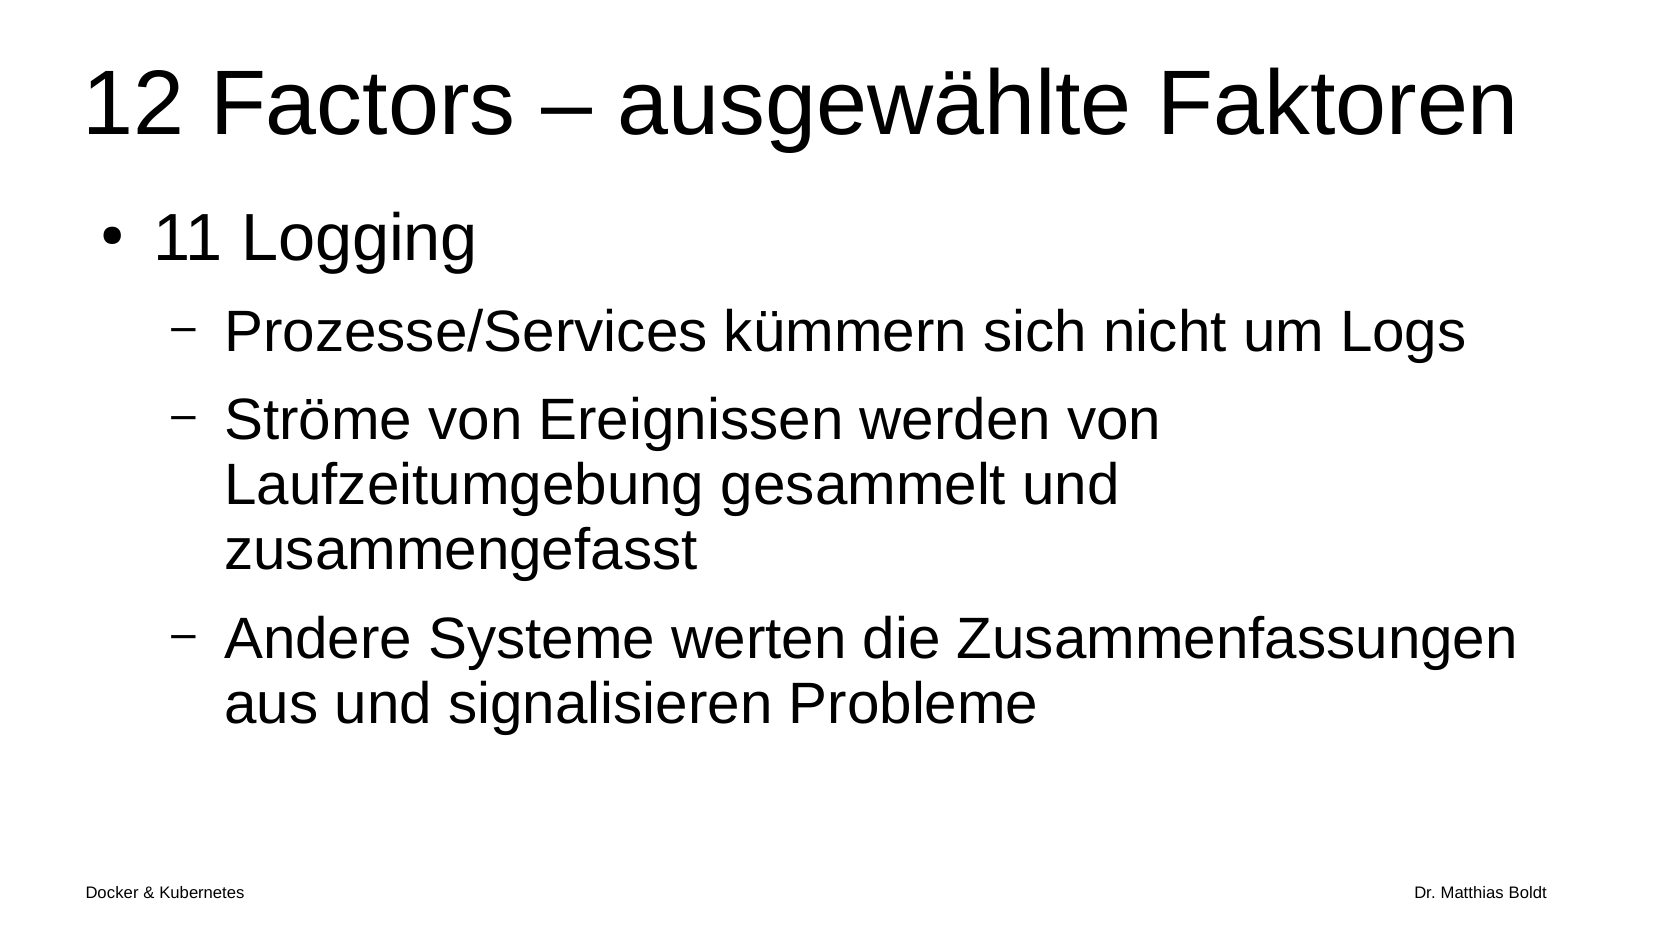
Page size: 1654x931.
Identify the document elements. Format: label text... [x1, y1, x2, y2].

list 11 Logging Prozesse/Services kümmern sich nicht um Logs Ströme von Ereignissen werden von Laufzeitumgebung gesammelt und zusammengefasst Andere Systeme werten die Zusammenfassungen aus und signalisieren Probleme [82, 199, 1571, 845]
title 12 Factors – ausgewählte Faktoren [82, 0, 1619, 206]
text_box Docker & Kubernetes Dr. Matthias Boldt [70, 875, 1563, 910]
